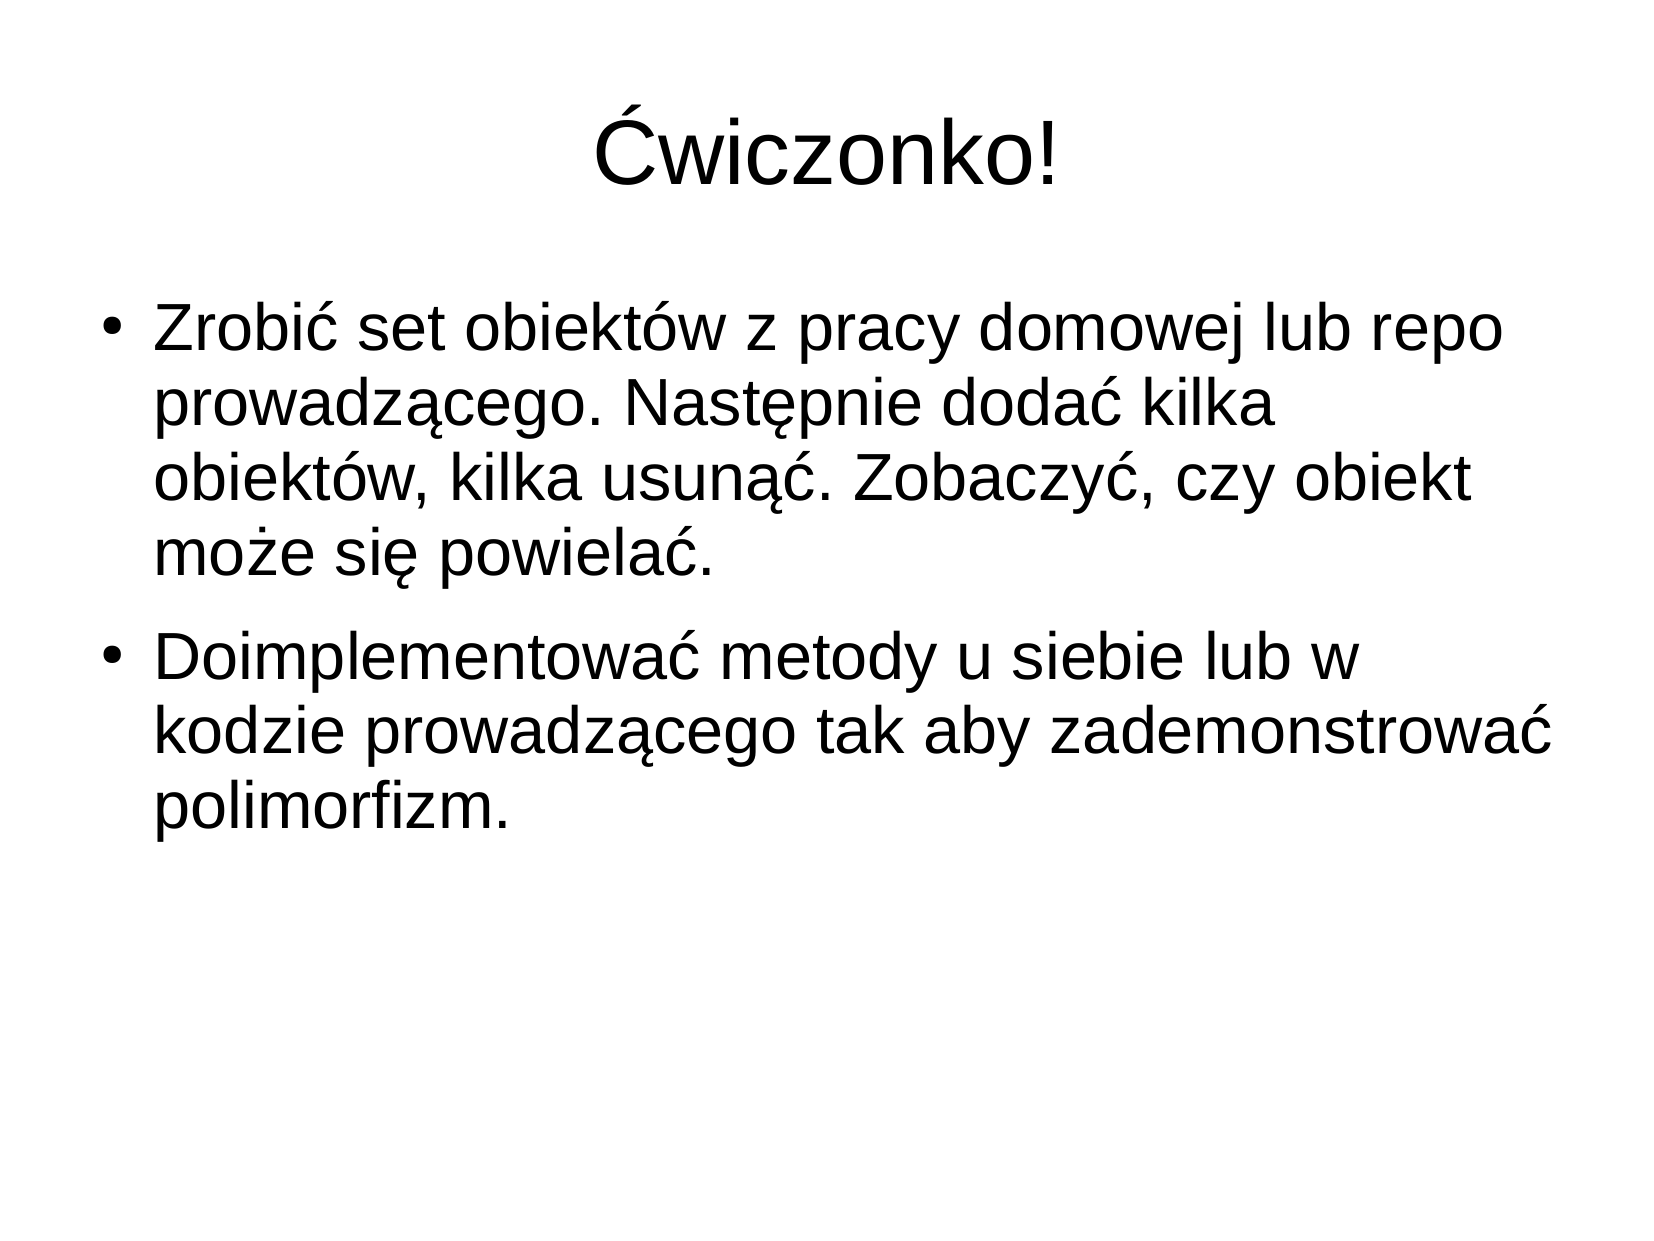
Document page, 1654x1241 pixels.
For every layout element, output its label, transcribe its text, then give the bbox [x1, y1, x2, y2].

list Zrobić set obiektów z pracy domowej lub repo prowadzącego. Następnie dodać kilka obiektów, kilka usunąć. Zobaczyć, czy obiekt może się powielać. Doimplementować metody u siebie lub w kodzie prowadzącego tak aby zademonstrować polimorfizm. [82, 290, 1571, 1010]
title Ćwiczonko! [82, 49, 1571, 257]
